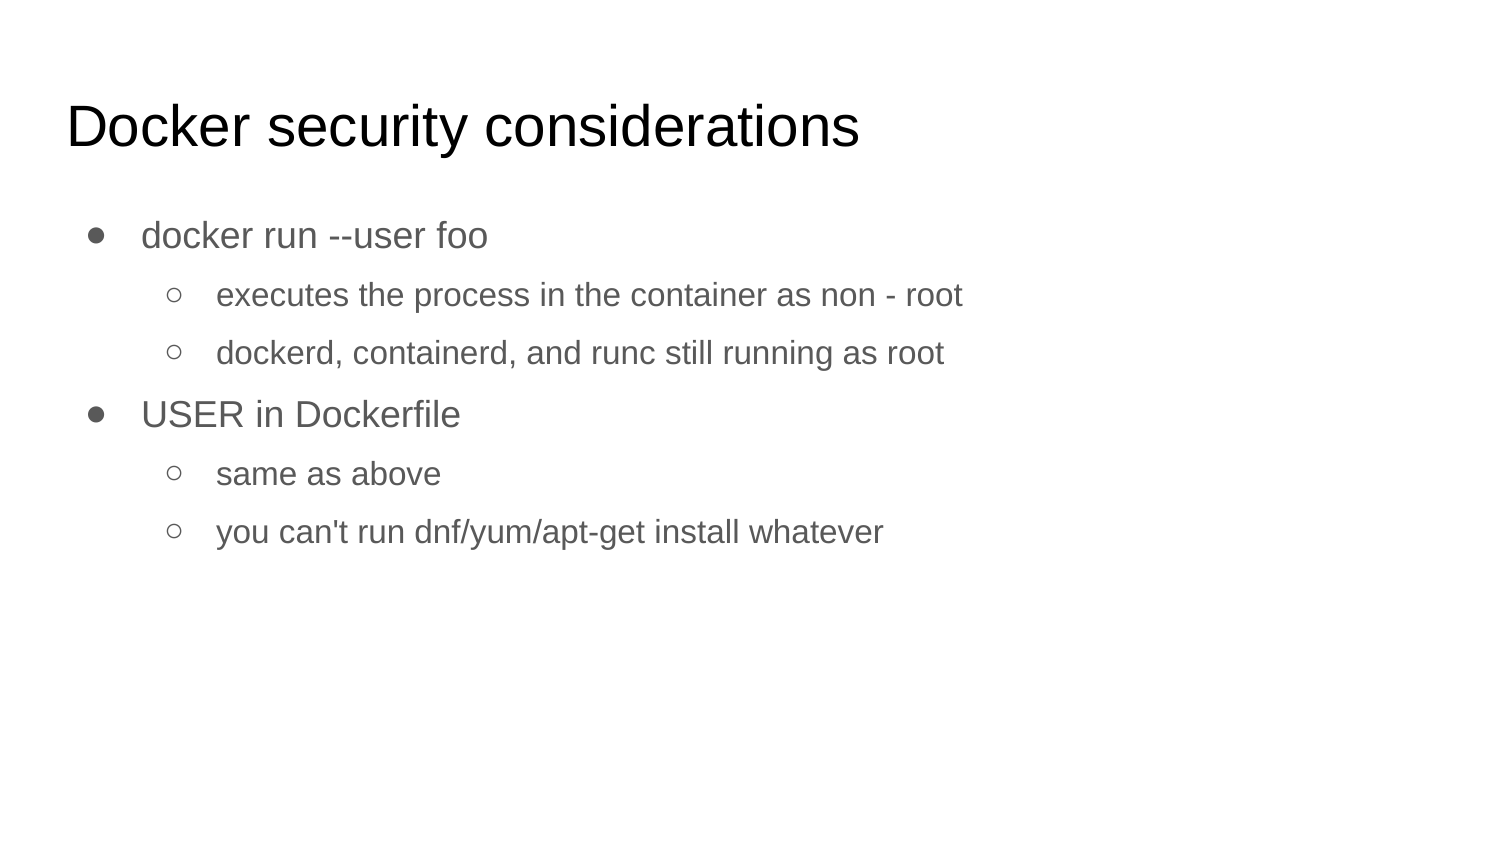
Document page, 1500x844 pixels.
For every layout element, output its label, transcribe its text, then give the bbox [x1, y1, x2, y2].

title Docker security considerations [51, 72, 1449, 167]
list docker run --user foo executes the process in the container as non - root dockerd, containerd, and runc still running as root USER in Dockerfile same as above you can't run dnf/yum/apt-get install whatever [51, 189, 1449, 750]
